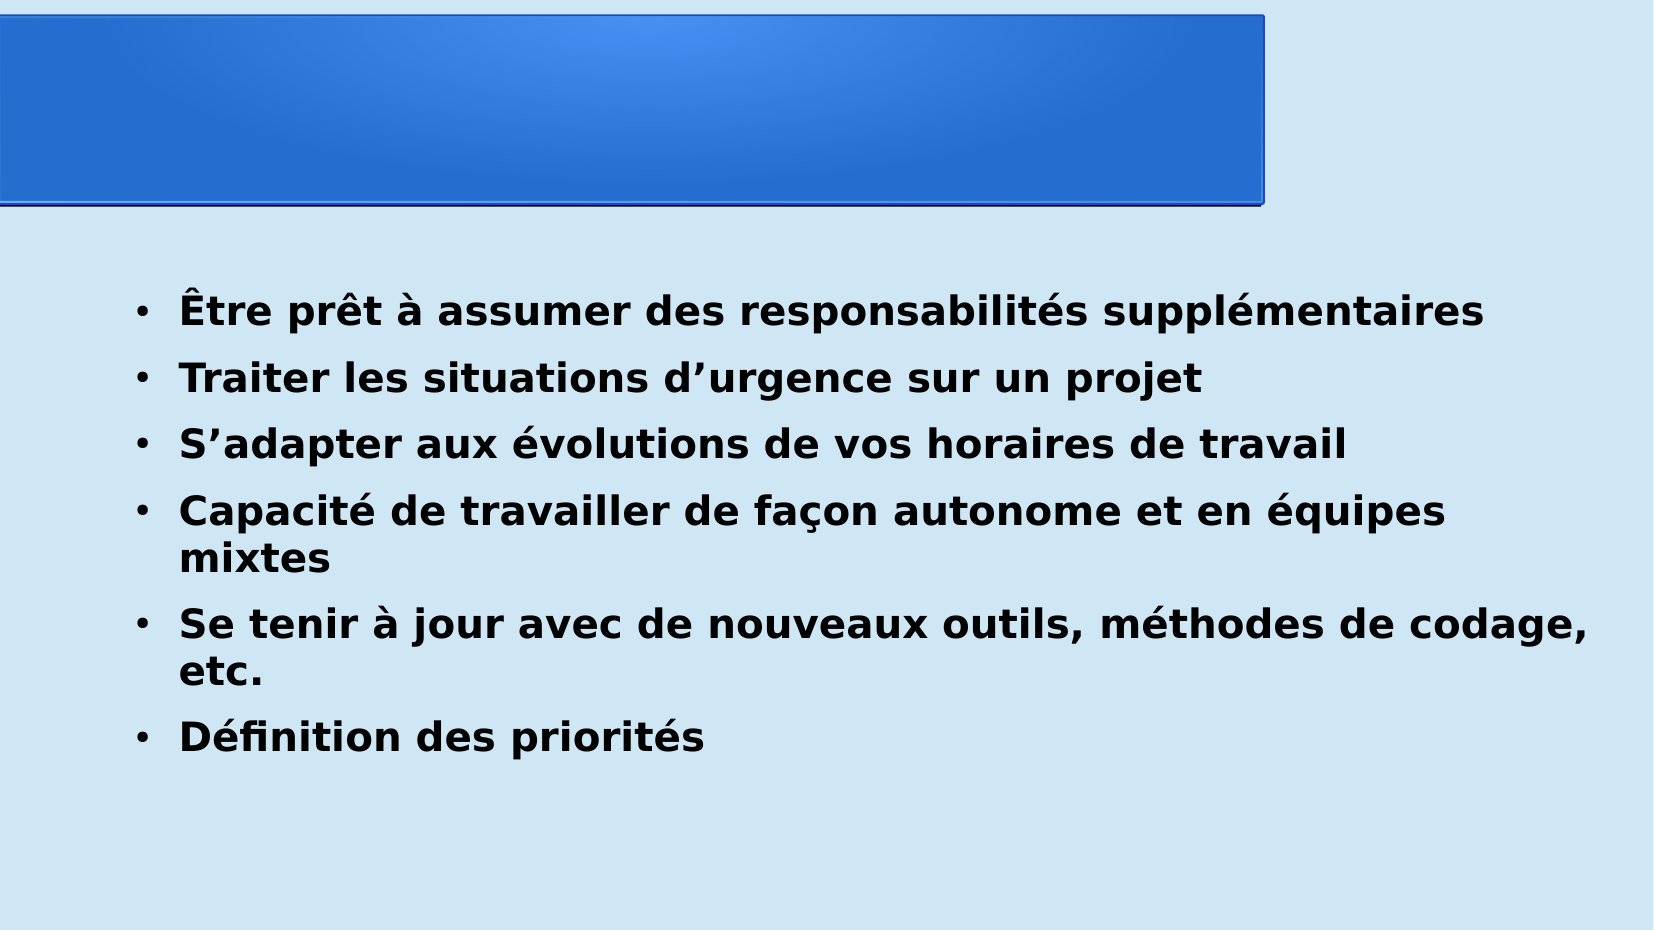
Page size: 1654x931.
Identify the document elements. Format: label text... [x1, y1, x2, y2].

list Être prêt à assumer des responsabilités supplémentaires Traiter les situations d’urgence sur un projet S’adapter aux évolutions de vos horaires de travail Capacité de travailler de façon autonome et en équipes mixtes Se tenir à jour avec de nouveaux outils, méthodes de codage, etc. Définition des priorités [121, 221, 1610, 762]
